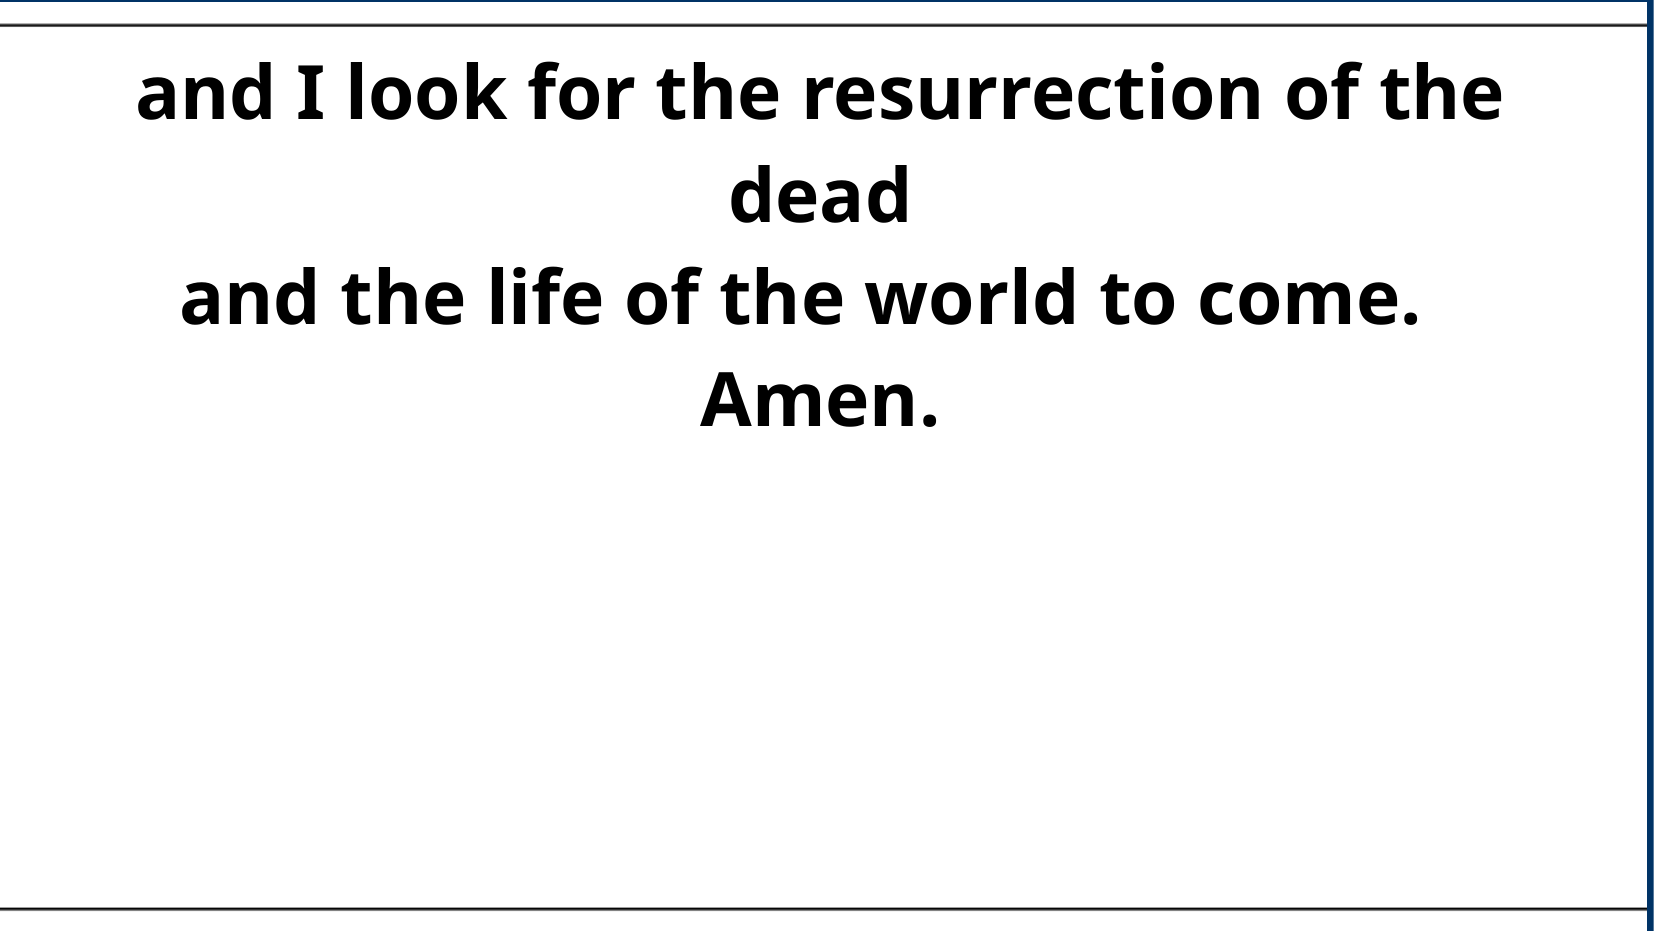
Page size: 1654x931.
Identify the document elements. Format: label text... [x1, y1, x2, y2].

text_box and I look for the resurrection of the dead and the life of the world to come. Amen. [48, 32, 1594, 347]
picture [0, 0, 1654, 931]
